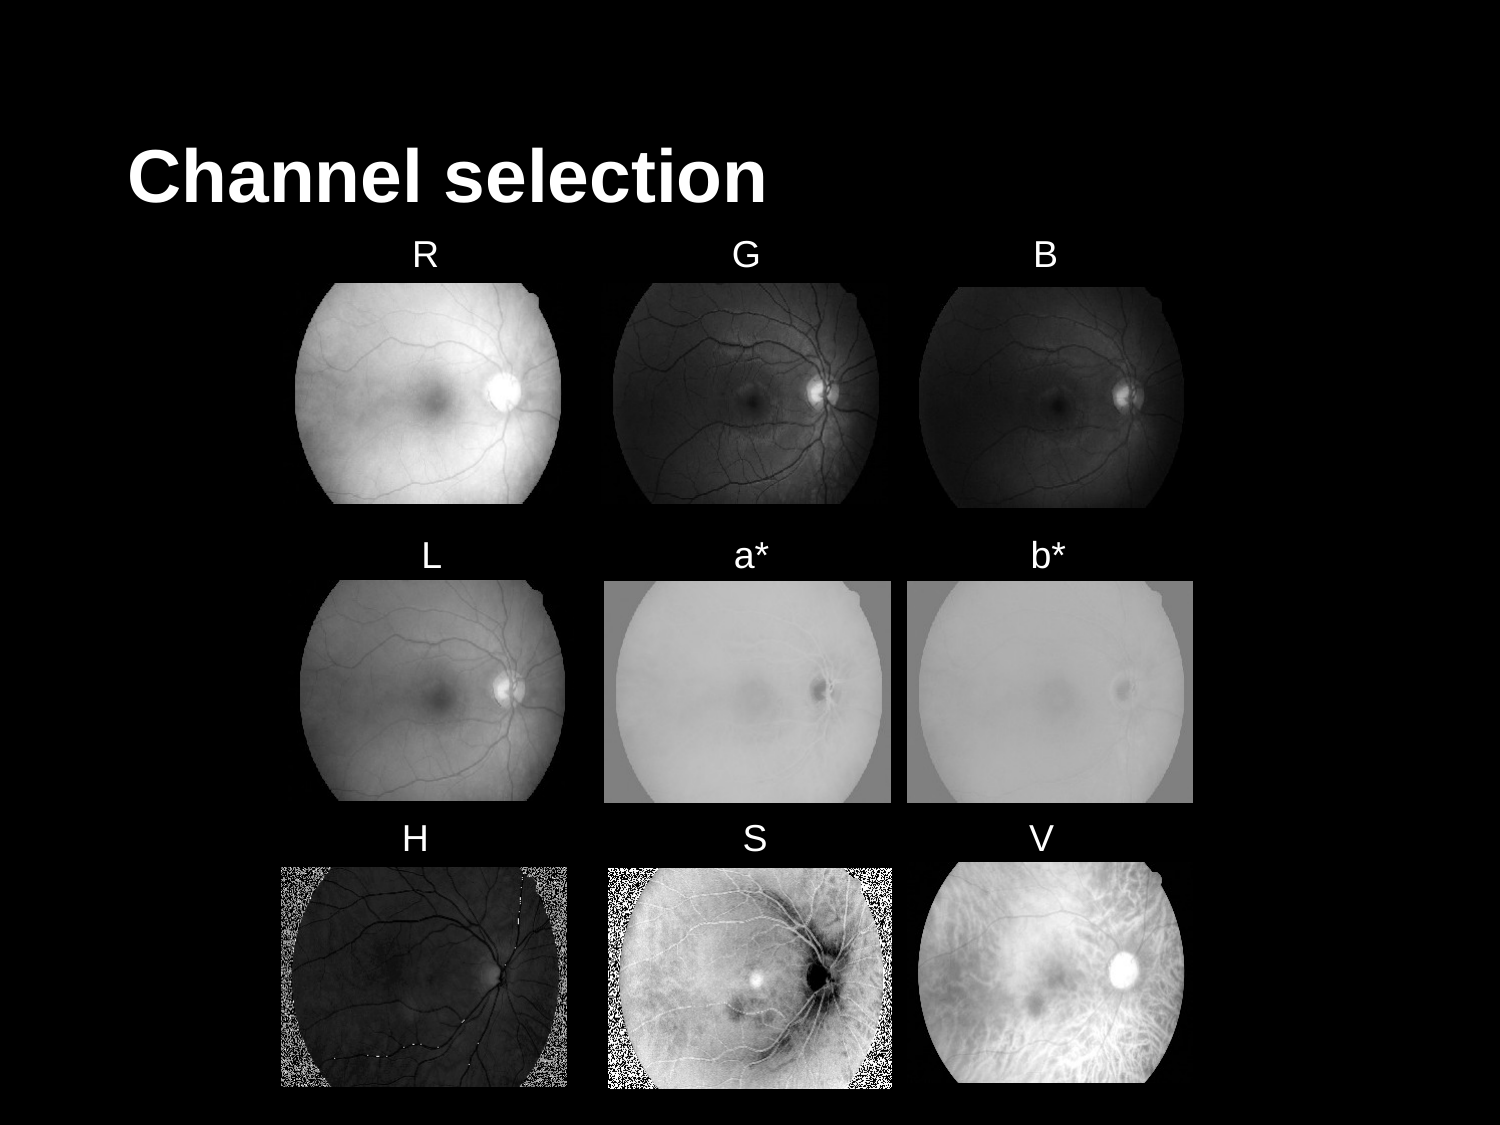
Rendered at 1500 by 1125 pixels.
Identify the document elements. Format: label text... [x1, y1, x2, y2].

text_box L a* b* [385, 527, 1146, 626]
picture [601, 326, 888, 505]
picture [281, 867, 567, 1087]
picture [608, 910, 892, 1089]
picture [907, 862, 1193, 1083]
picture [907, 287, 1193, 508]
title Channel selection [75, 14, 1425, 233]
picture [283, 283, 570, 505]
text_box R G B [397, 226, 1158, 326]
text_box H S V [366, 810, 1127, 910]
picture [907, 581, 1193, 803]
picture [604, 626, 891, 803]
picture [288, 580, 574, 802]
